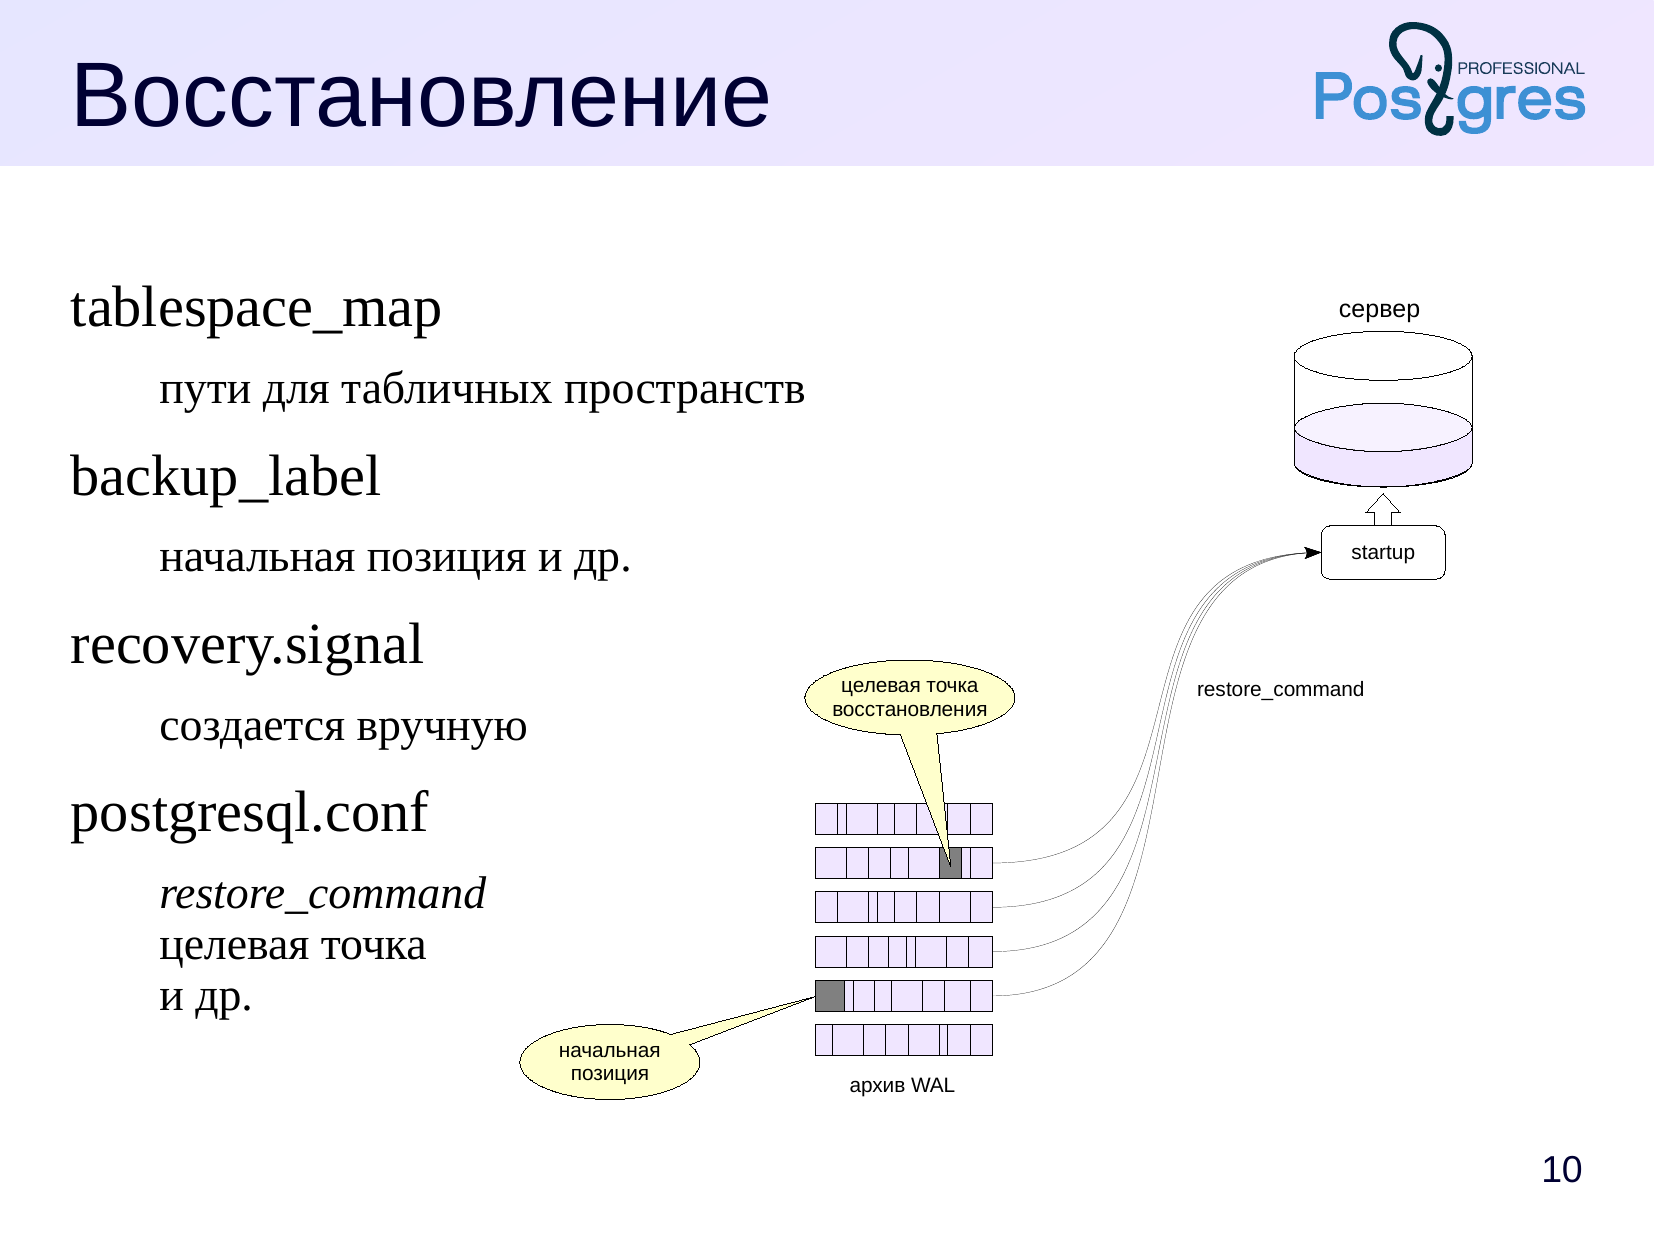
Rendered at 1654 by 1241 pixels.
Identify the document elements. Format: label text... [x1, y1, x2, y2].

text_box целевая точка восстановления [804, 660, 1015, 867]
text_box startup [1321, 525, 1446, 580]
text_box [1294, 331, 1473, 488]
text_box restore_command [1182, 670, 1382, 710]
text_box [816, 848, 992, 878]
text_box [816, 937, 992, 967]
text_box начальная позиция [519, 996, 815, 1100]
text_box [1365, 493, 1401, 525]
text_box [816, 1025, 992, 1055]
text_box [816, 804, 938, 834]
list tablespace_map пути для табличных пространств backup_label начальная позиция и др. recovery.signal создается вручную postgresql.conf restore_command целевая точка и др. [70, 274, 1583, 1126]
text_box [816, 892, 992, 922]
text_box сервер [1324, 286, 1436, 330]
text_box архив WAL [834, 1066, 971, 1105]
text_box [945, 804, 992, 834]
text_box [816, 981, 992, 1011]
title Восстановление [70, 43, 1241, 147]
